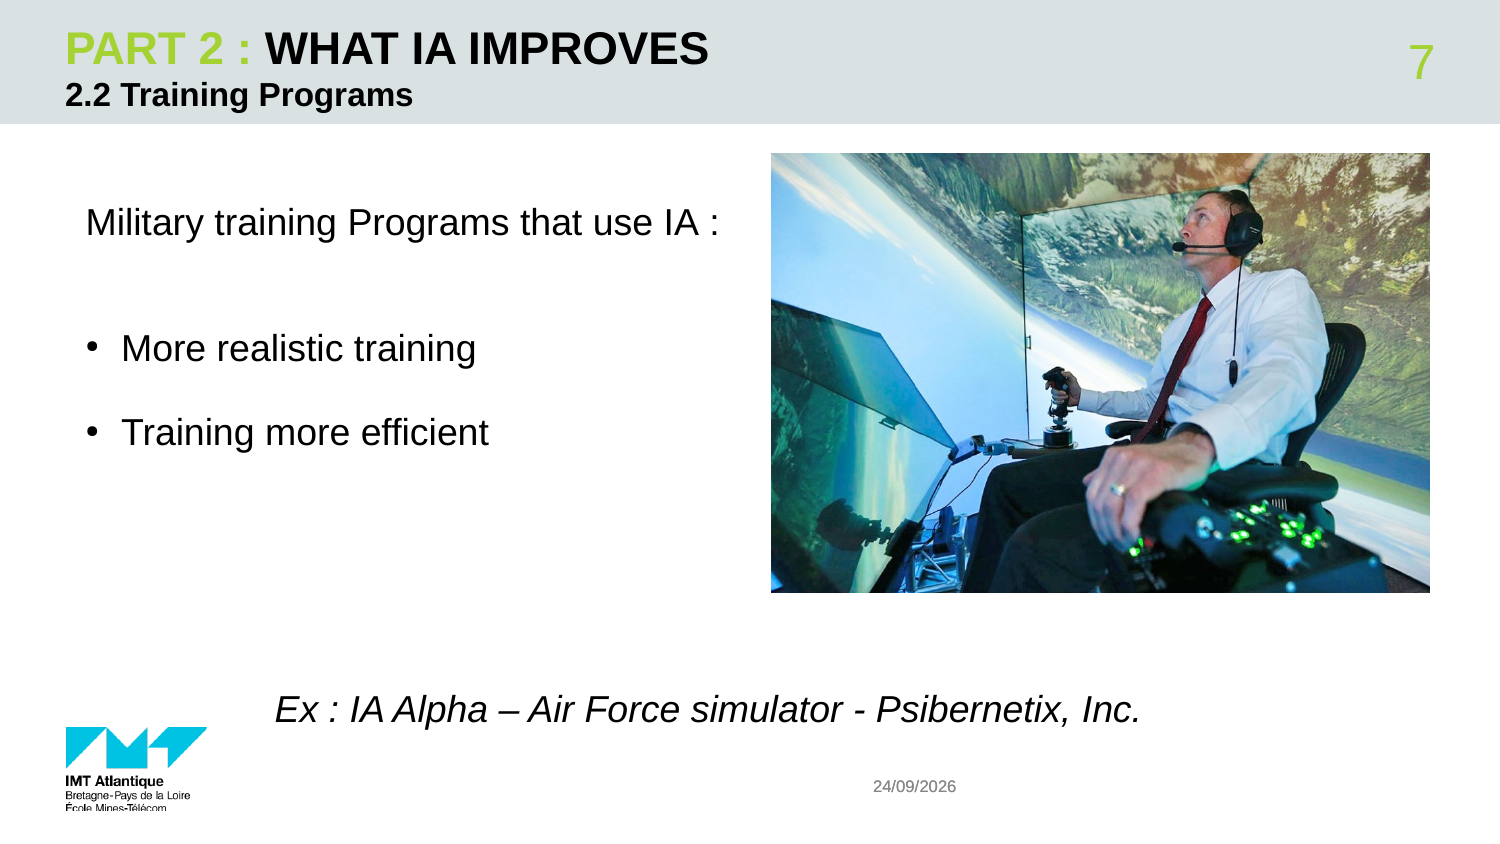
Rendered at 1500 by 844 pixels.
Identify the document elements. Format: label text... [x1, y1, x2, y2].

picture [771, 153, 1430, 593]
slide_number <numéro> [1251, 35, 1437, 85]
title Part 2 : What IA improves [64, 0, 1252, 72]
slide_number 15/04/2019 [873, 780, 1198, 797]
text_box Military training Programs that use IA : More realistic training Training more efficient [70, 193, 771, 461]
list 2.2 Training Programs [64, 72, 1252, 118]
text_box Ex : IA Alpha – Air Force simulator - Psibernetix, Inc. [259, 680, 1229, 780]
